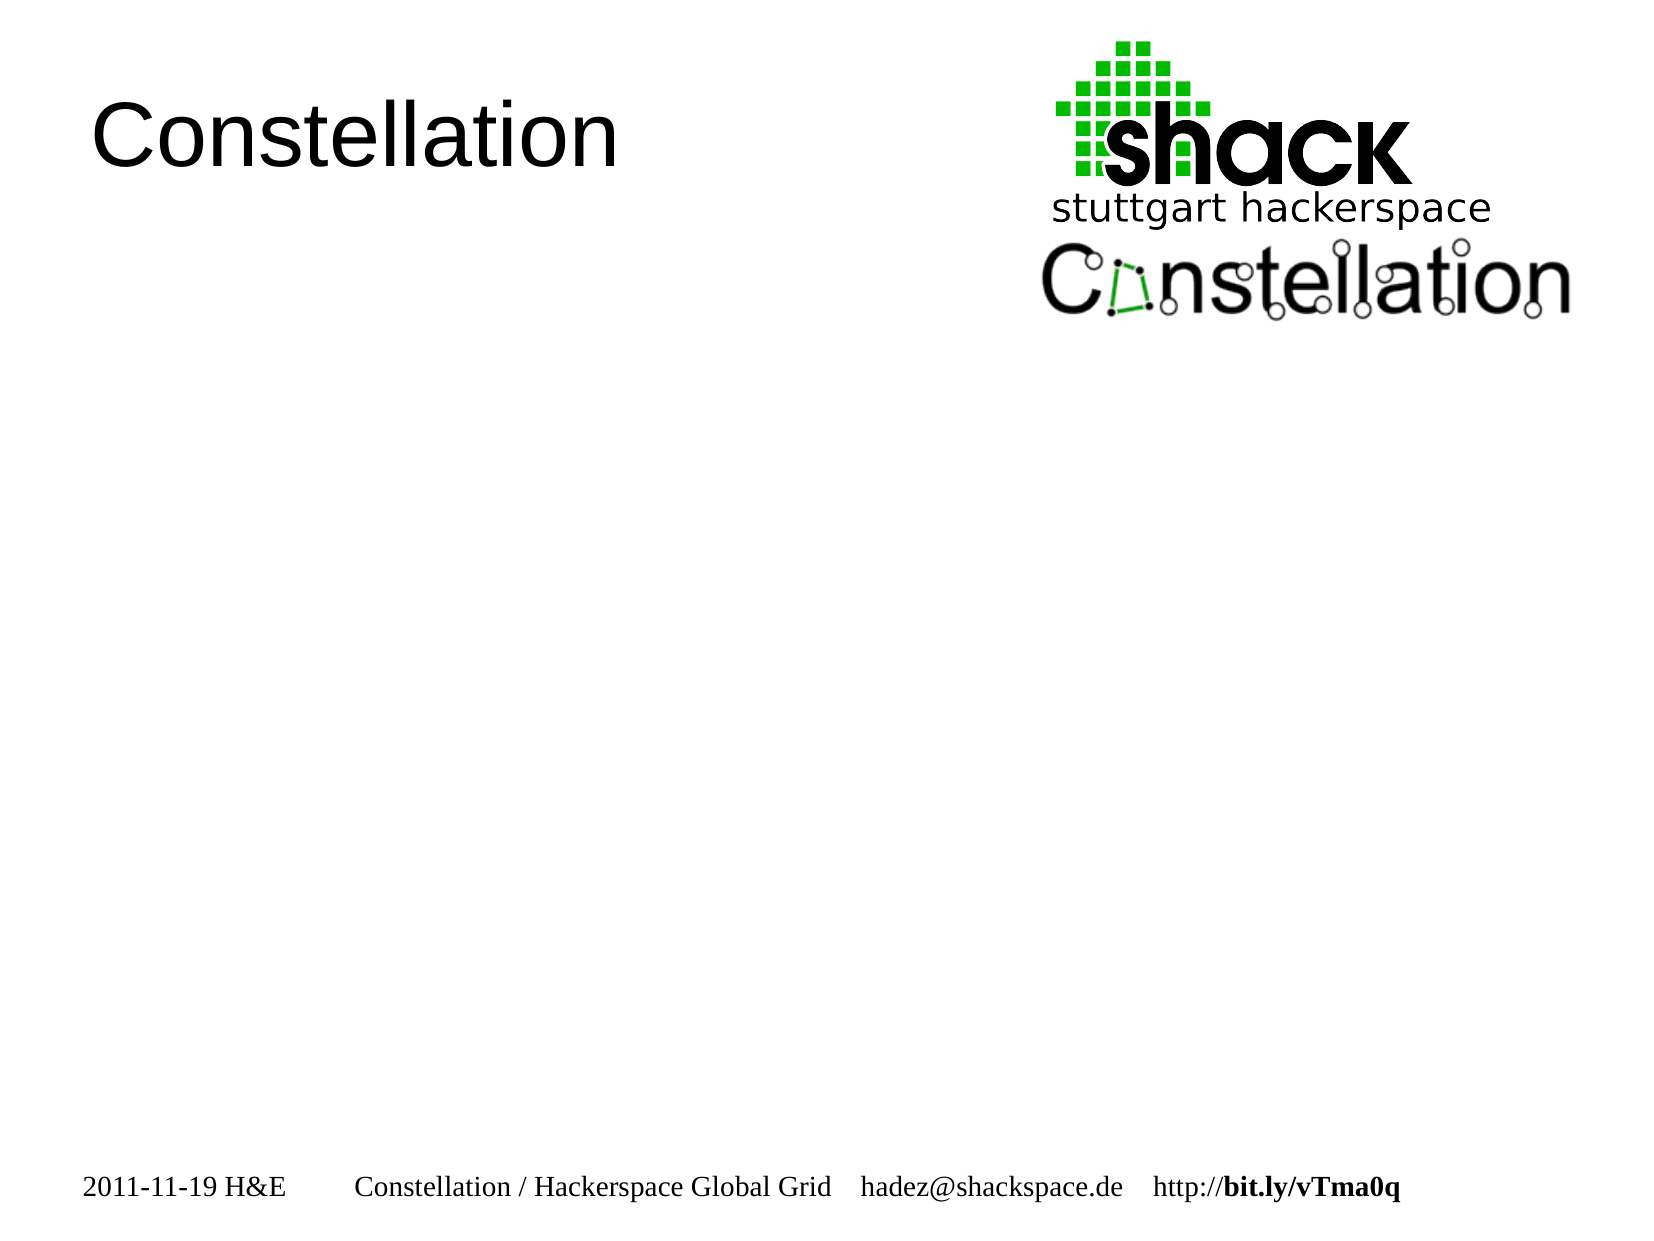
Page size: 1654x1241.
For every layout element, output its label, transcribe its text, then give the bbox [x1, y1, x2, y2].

picture [1028, 34, 1586, 325]
title Constellation [90, 30, 1029, 241]
